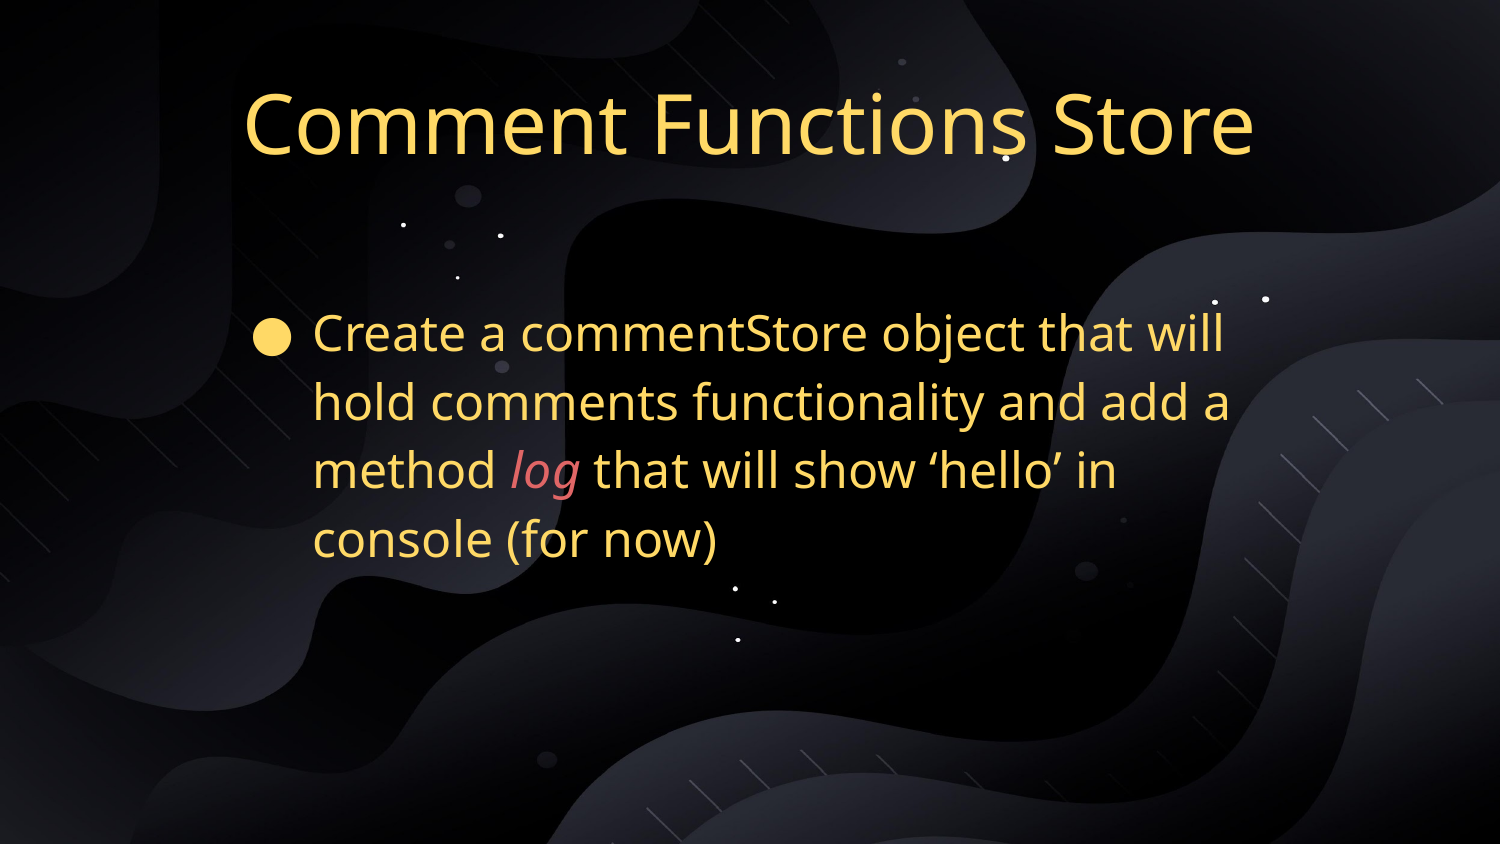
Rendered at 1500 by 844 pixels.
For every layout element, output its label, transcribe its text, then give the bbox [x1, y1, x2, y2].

picture [0, 0, 1500, 844]
title Comment Functions Store [164, 73, 1336, 168]
list Create a commentStore object that will hold comments functionality and add a method log that will show ‘hello’ in console (for now) [230, 288, 1270, 587]
